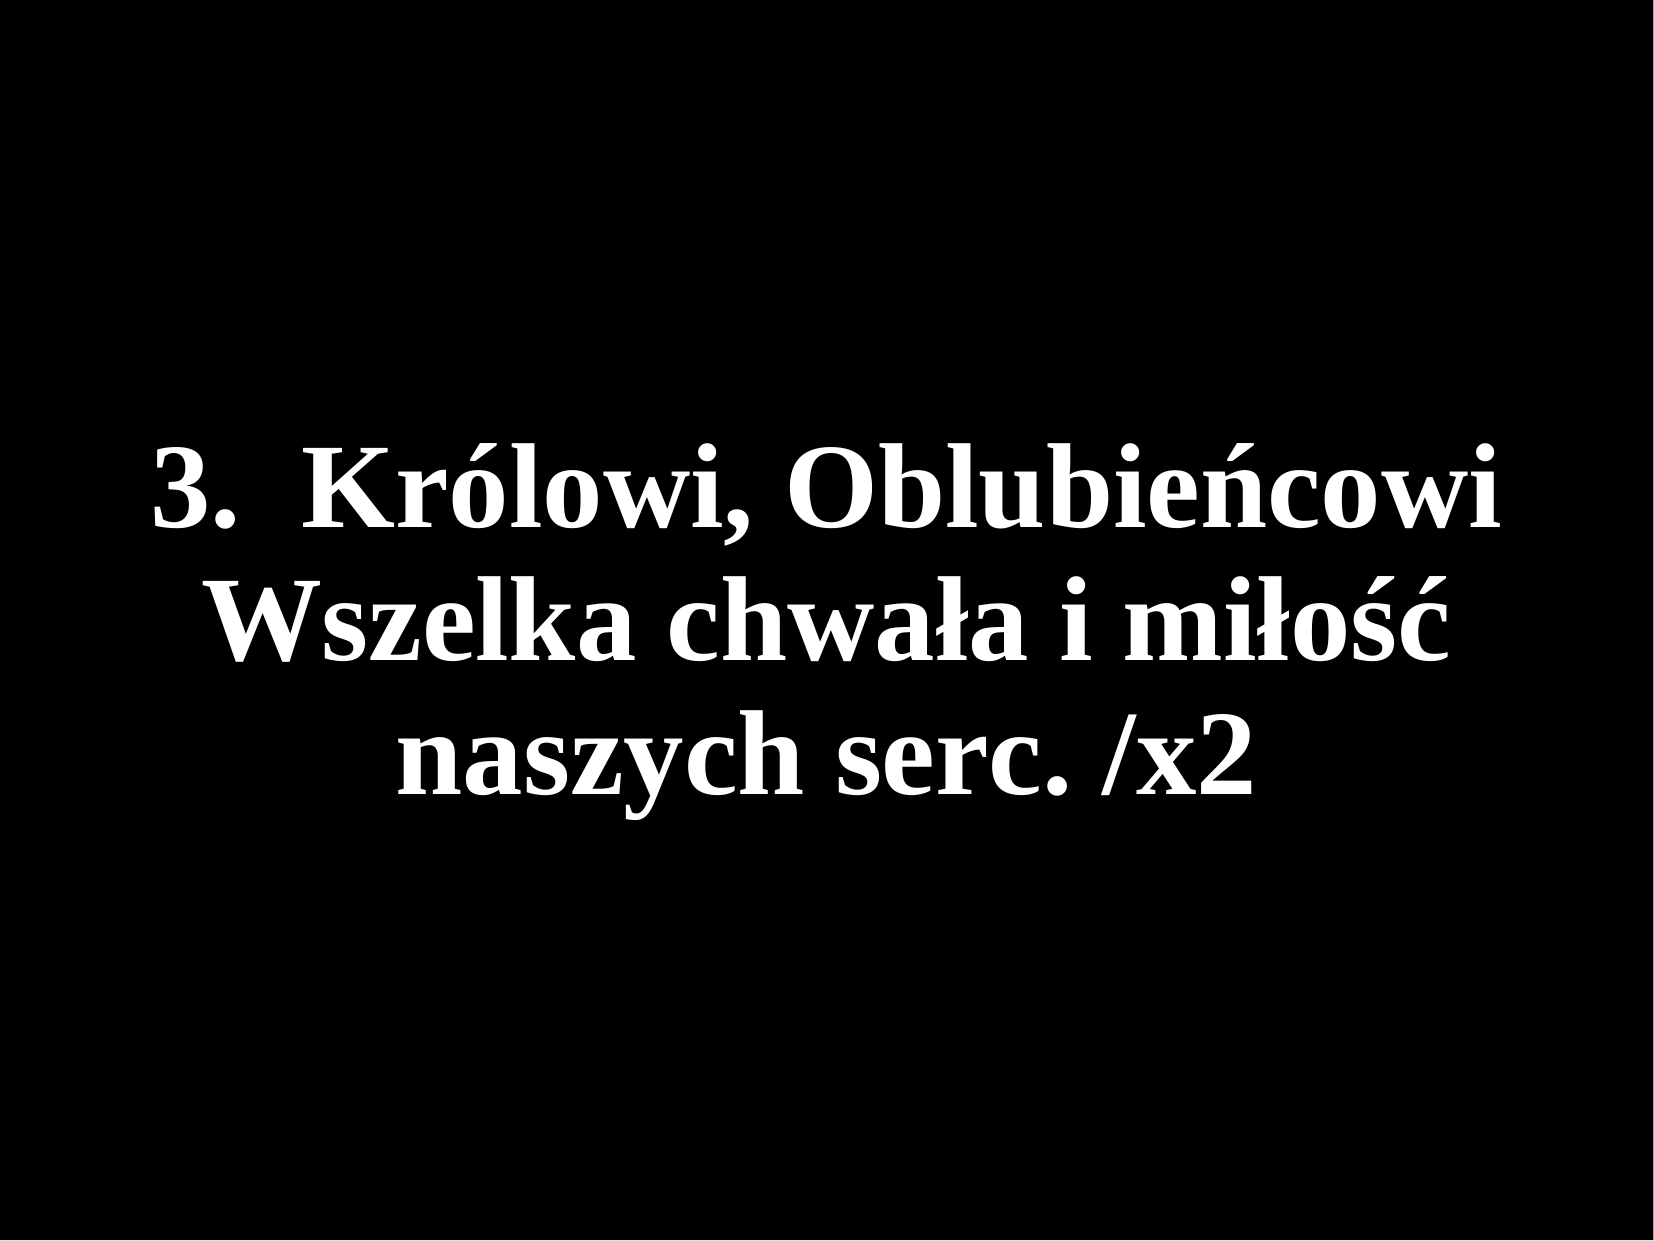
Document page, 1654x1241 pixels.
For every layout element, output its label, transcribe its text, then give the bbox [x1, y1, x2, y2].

title 3. Królowi, Oblubieńcowi Wszelka chwała i miłość naszych serc. /x2 [0, 0, 1654, 1241]
